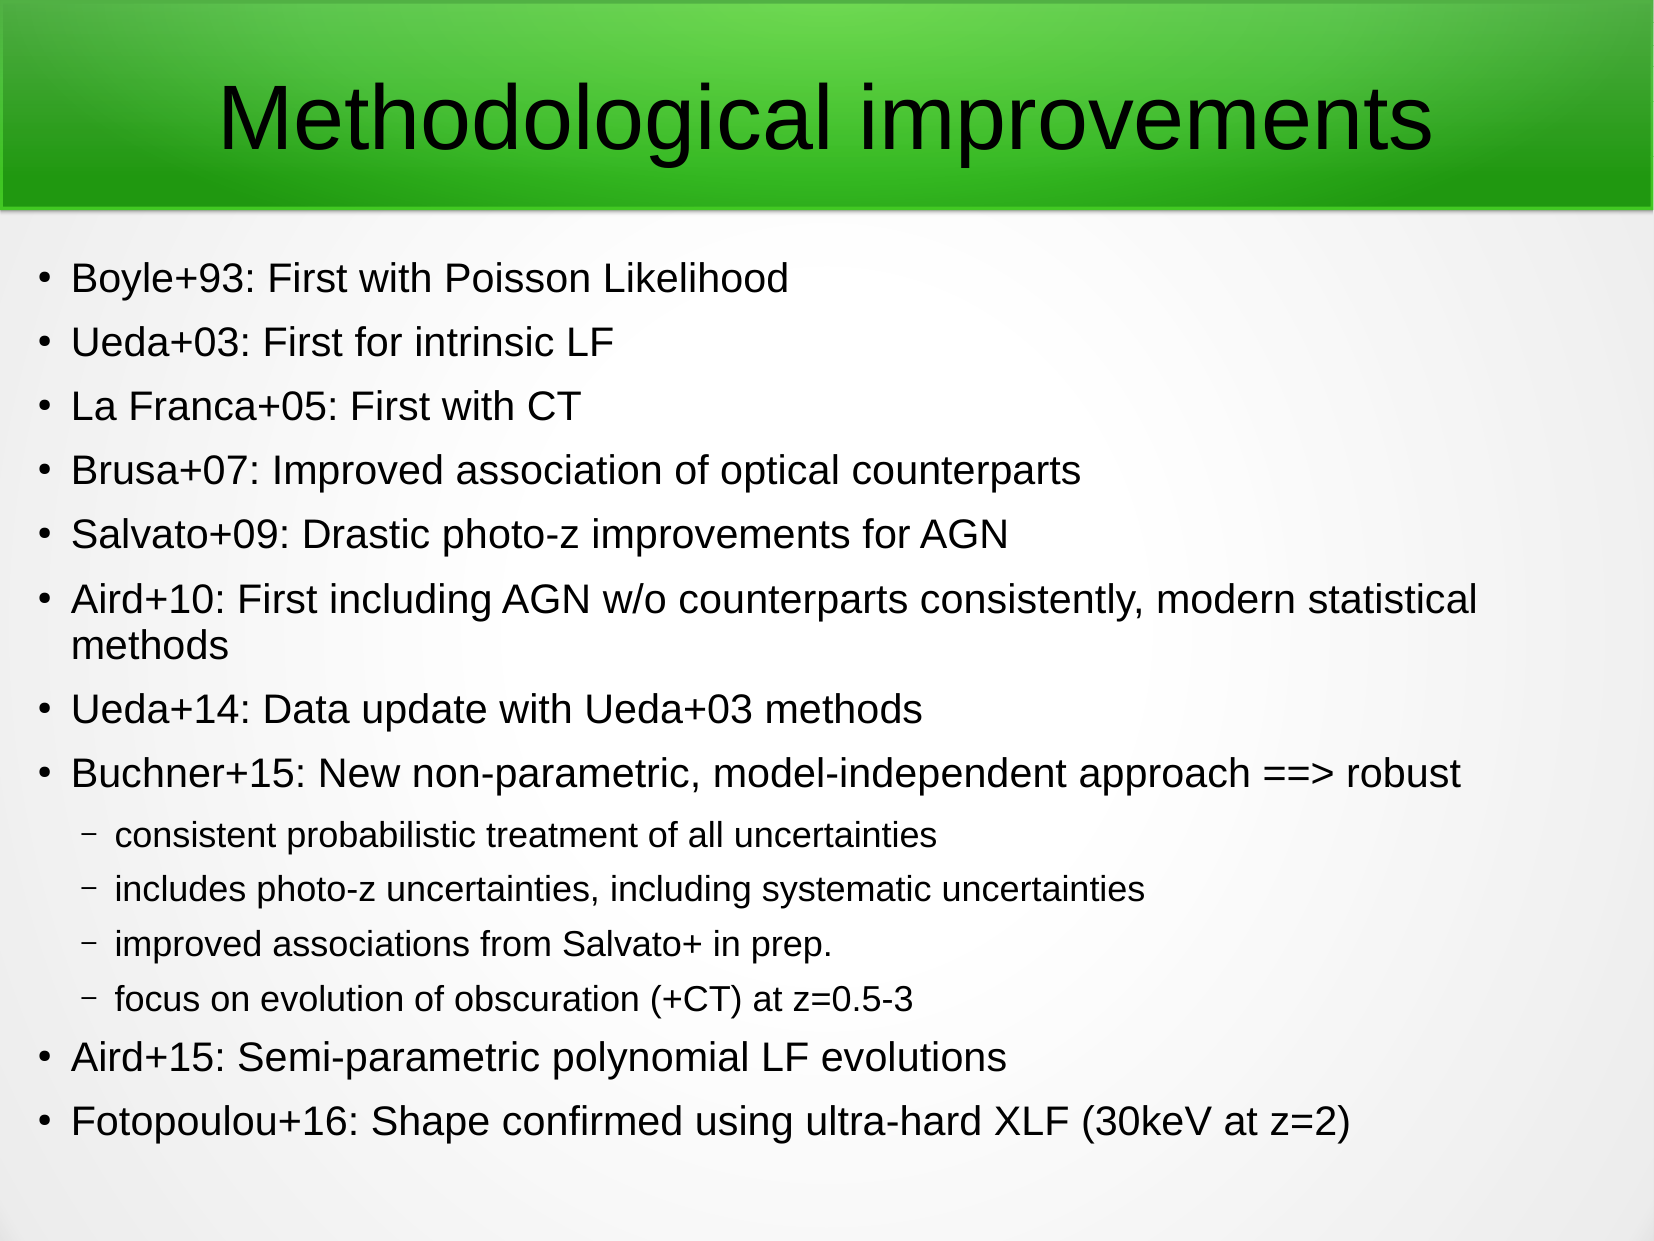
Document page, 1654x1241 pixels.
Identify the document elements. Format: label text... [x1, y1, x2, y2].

list Boyle+93: First with Poisson Likelihood Ueda+03: First for intrinsic LF La Franca+05: First with CT Brusa+07: Improved association of optical counterparts Salvato+09: Drastic photo-z improvements for AGN Aird+10: First including AGN w/o counterparts consistently, modern statistical methods Ueda+14: Data update with Ueda+03 methods Buchner+15: New non-parametric, model-independent approach ==> robust consistent probabilistic treatment of all uncertainties includes photo-z uncertainties, including systematic uncertainties improved associations from Salvato+ in prep. focus on evolution of obscuration (+CT) at z=0.5-3 Aird+15: Semi-parametric polynomial LF evolutions Fotopoulou+16: Shape confirmed using ultra-hard XLF (30keV at z=2) [26, 255, 1621, 1156]
title Methodological improvements [82, 47, 1571, 189]
